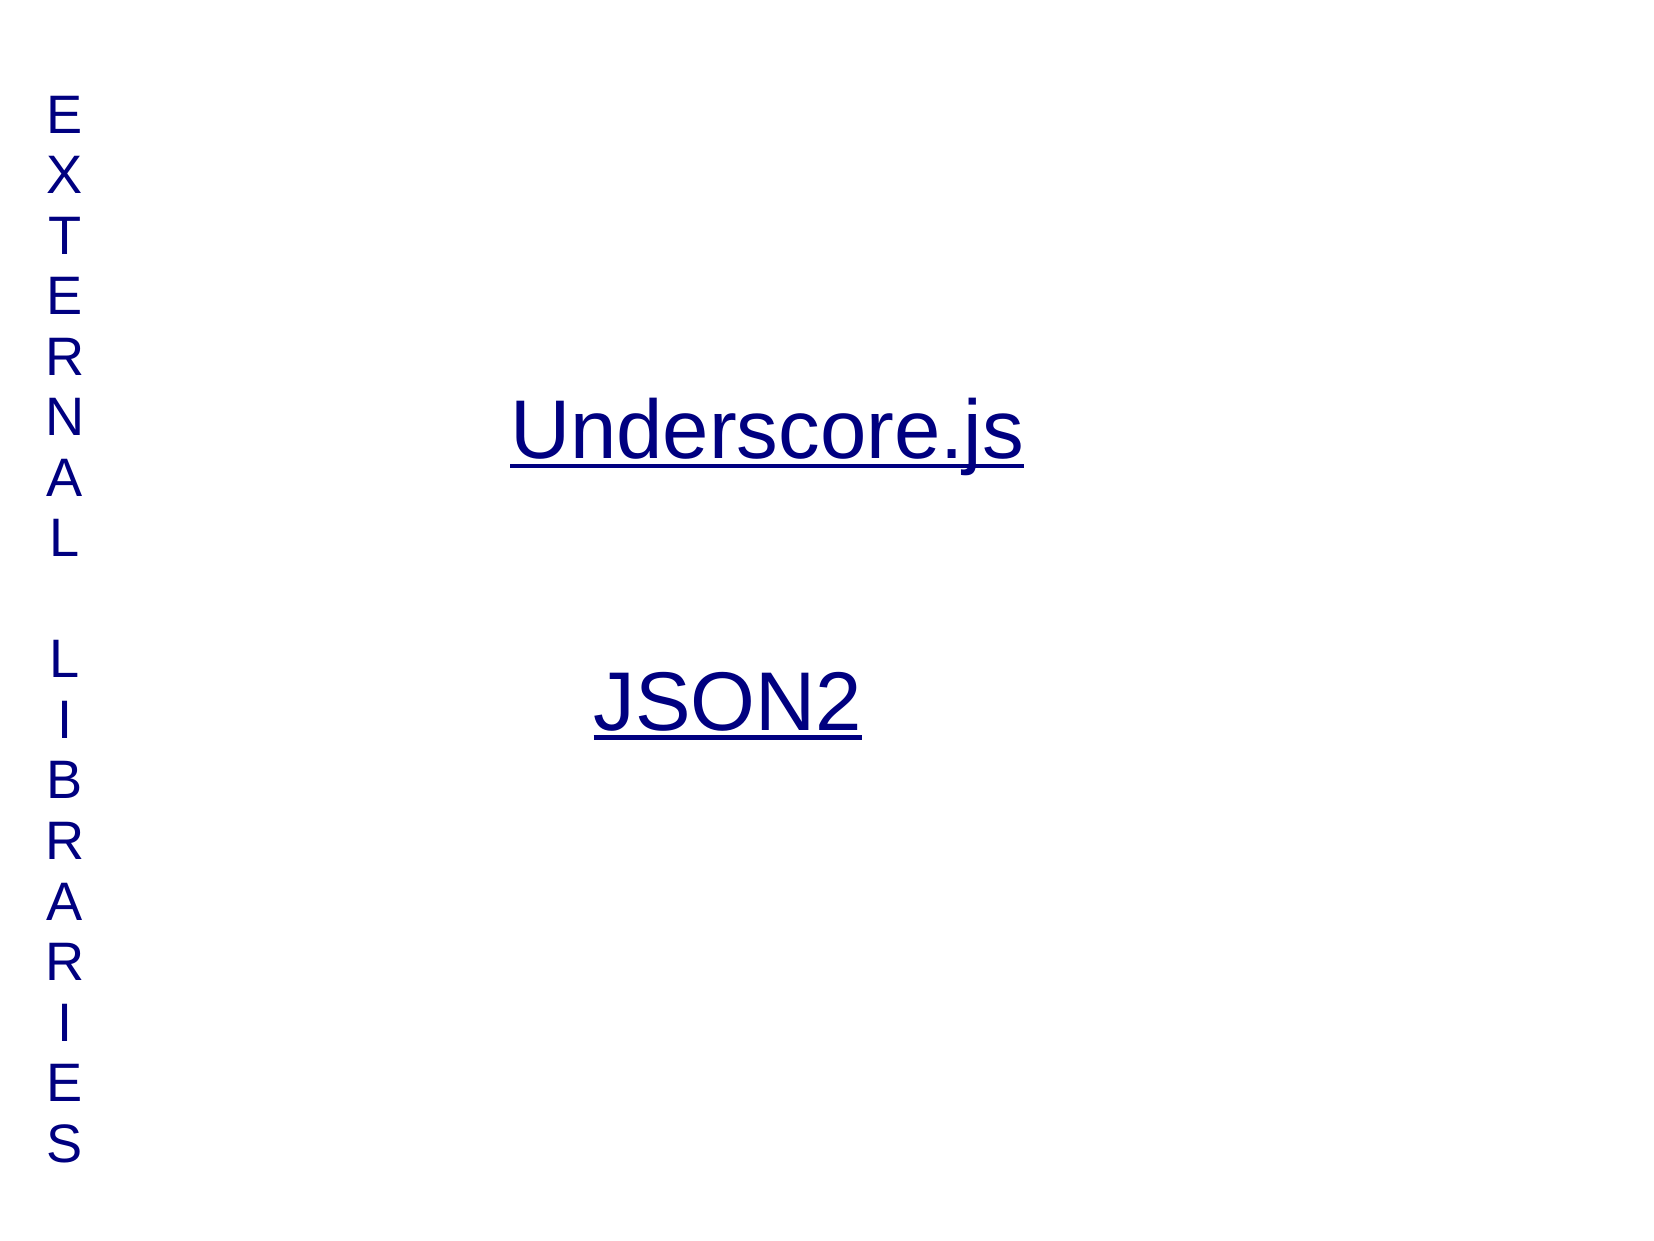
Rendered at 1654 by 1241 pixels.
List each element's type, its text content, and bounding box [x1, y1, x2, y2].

text_box JSON2 [472, 648, 983, 756]
text_box EXTERNAL LIBRARIES [29, 76, 101, 1182]
text_box Underscore.js [436, 376, 1099, 485]
